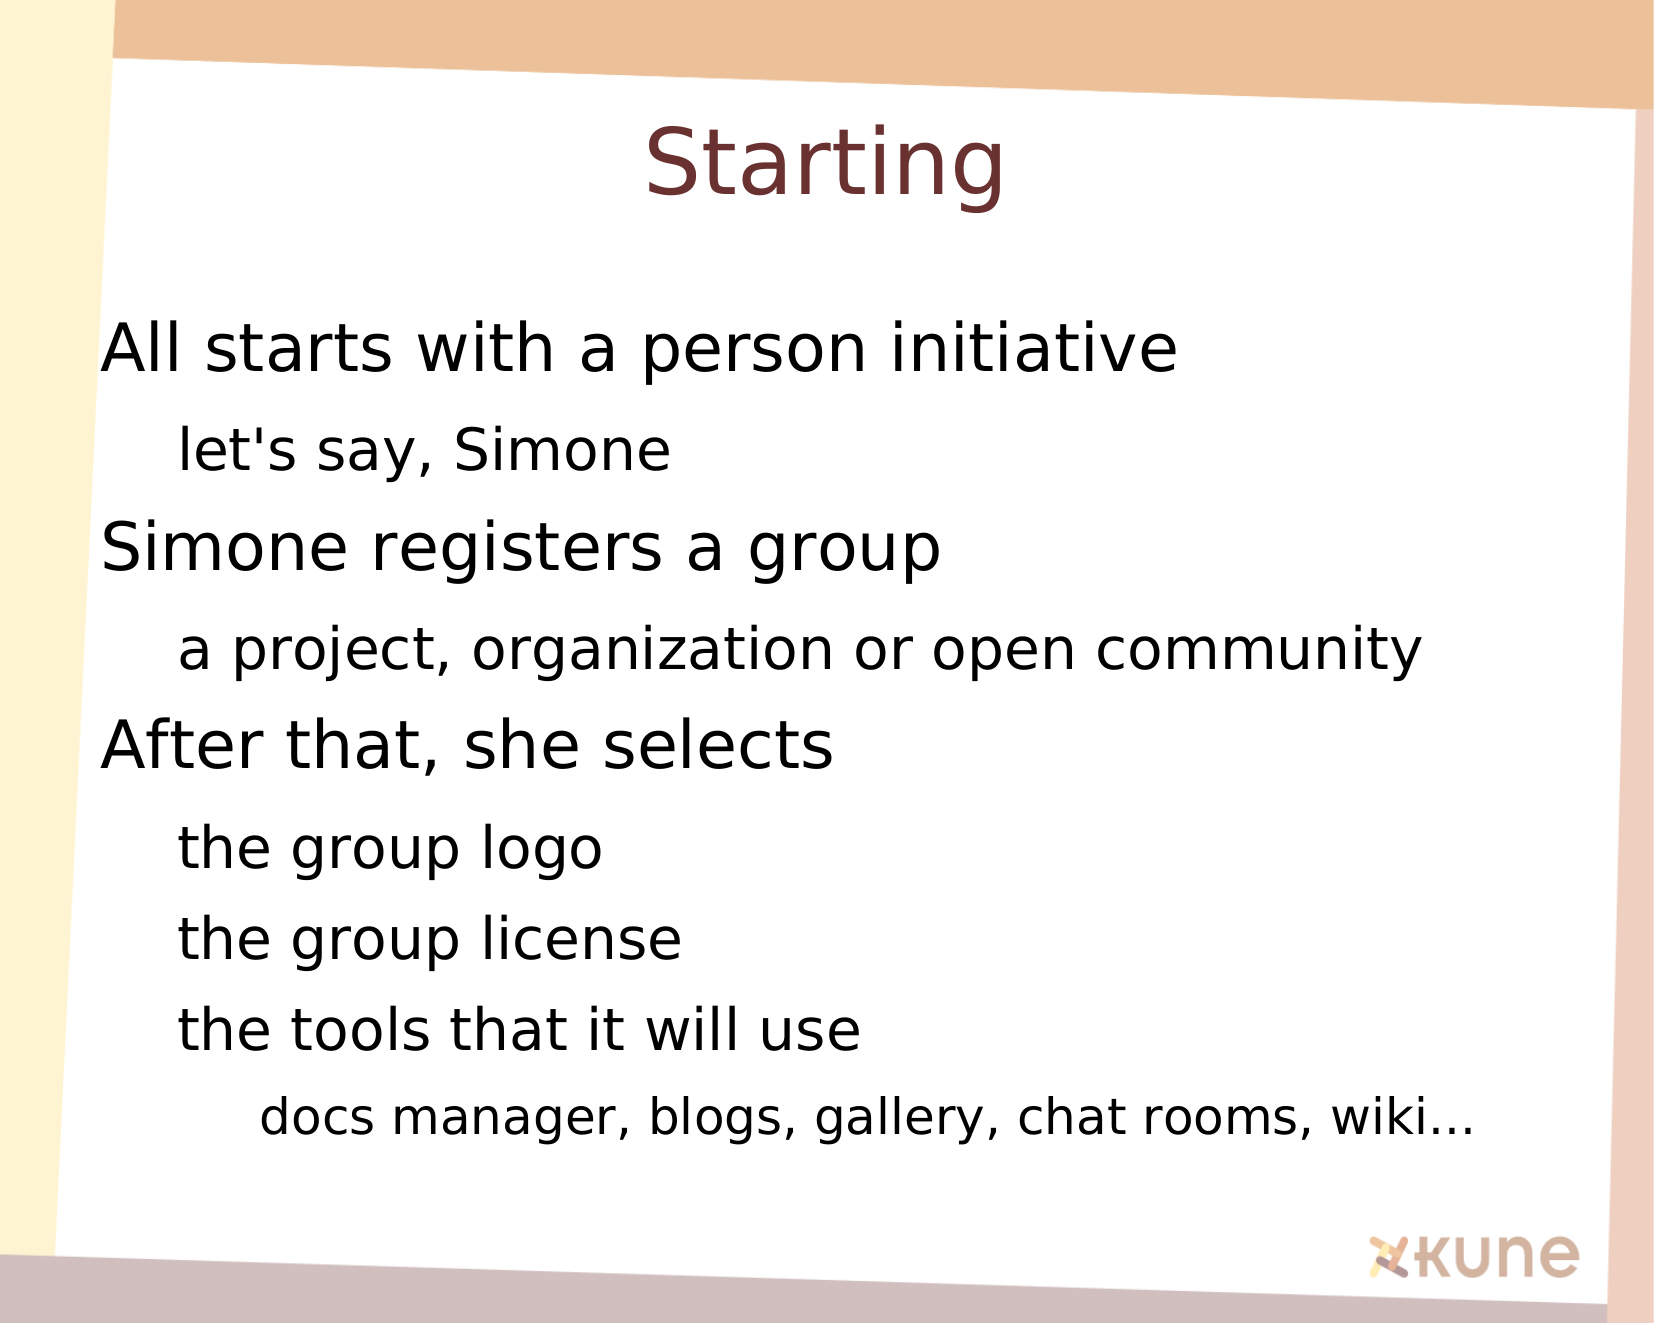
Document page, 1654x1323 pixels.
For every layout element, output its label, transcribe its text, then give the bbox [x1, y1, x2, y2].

title Starting [82, 60, 1571, 266]
list All starts with a person initiative let's say, Simone Simone registers a group a project, organization or open community After that, she selects the group logo the group license the tools that it will use docs manager, blogs, gallery, chat rooms, wiki... [82, 309, 1571, 1203]
picture [0, 0, 1654, 1323]
